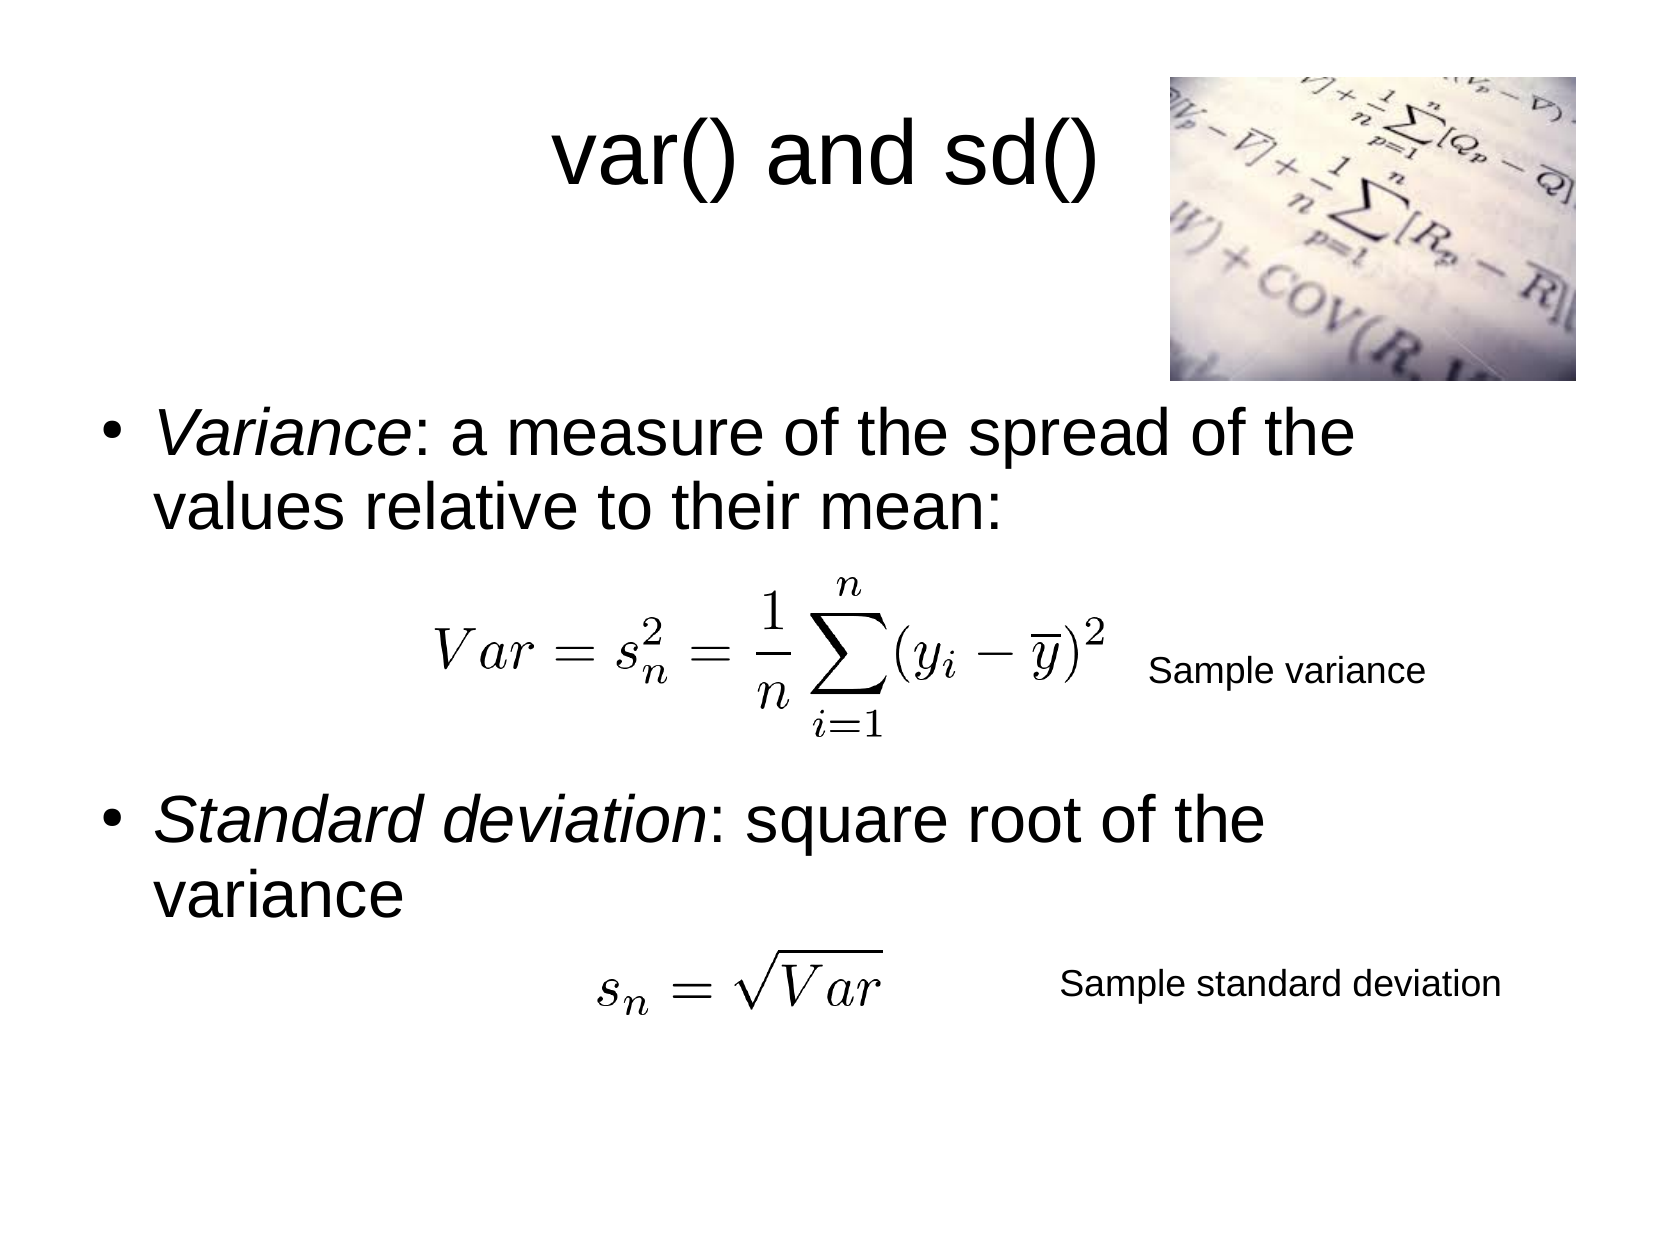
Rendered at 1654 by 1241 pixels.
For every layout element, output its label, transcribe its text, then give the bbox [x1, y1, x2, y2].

title var() and sd() [82, 49, 1571, 257]
list Variance: a measure of the spread of the values relative to their mean: Standard deviation: square root of the variance [82, 290, 1538, 1186]
text_box [815, 602, 1306, 886]
picture [1170, 77, 1576, 381]
picture [597, 950, 883, 1015]
text_box Sample standard deviation [1044, 955, 1517, 1013]
text_box Sample variance [1133, 642, 1442, 700]
picture [434, 577, 1104, 737]
